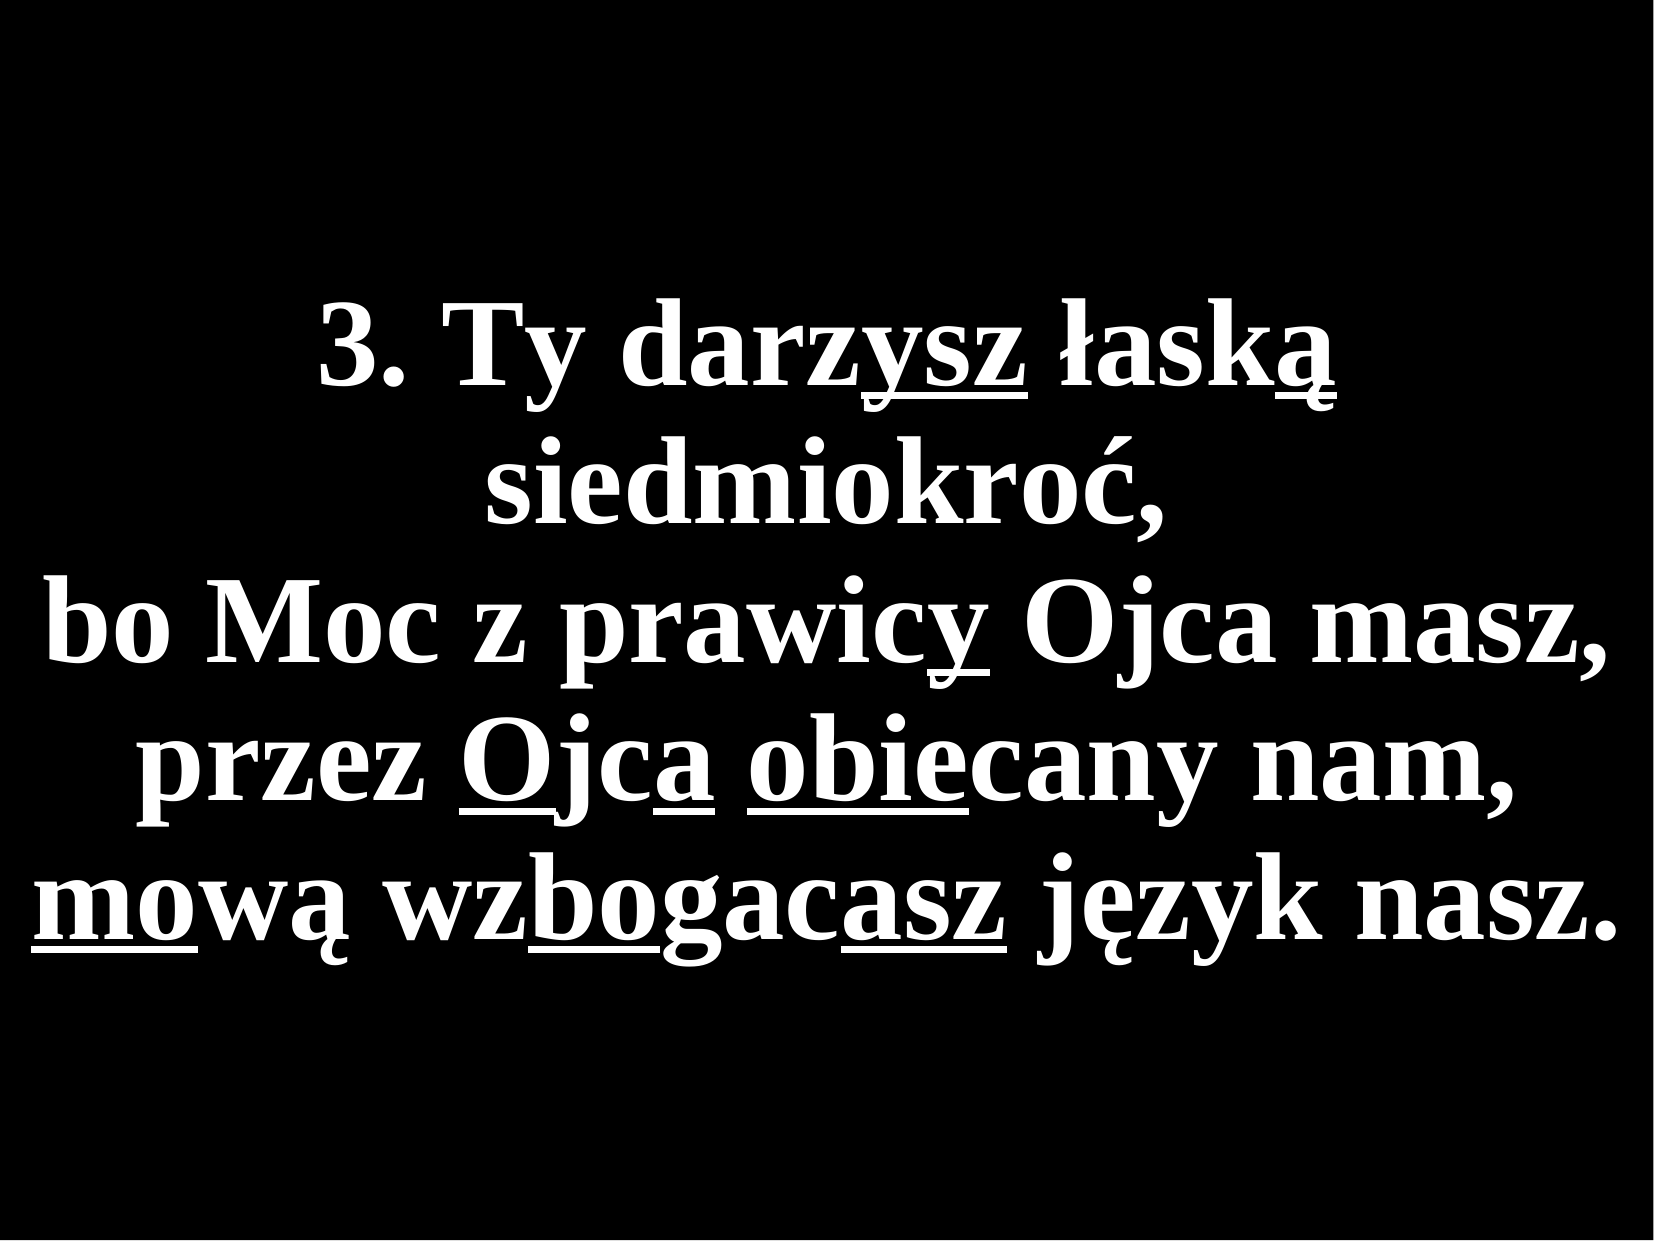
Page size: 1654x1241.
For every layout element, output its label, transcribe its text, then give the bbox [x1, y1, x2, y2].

title 3. Ty darzysz łaską siedmiokroć, bo Moc z prawicy Ojca masz, przez Ojca obiecany nam, mową wzbogacasz język nasz. [0, 0, 1654, 1241]
